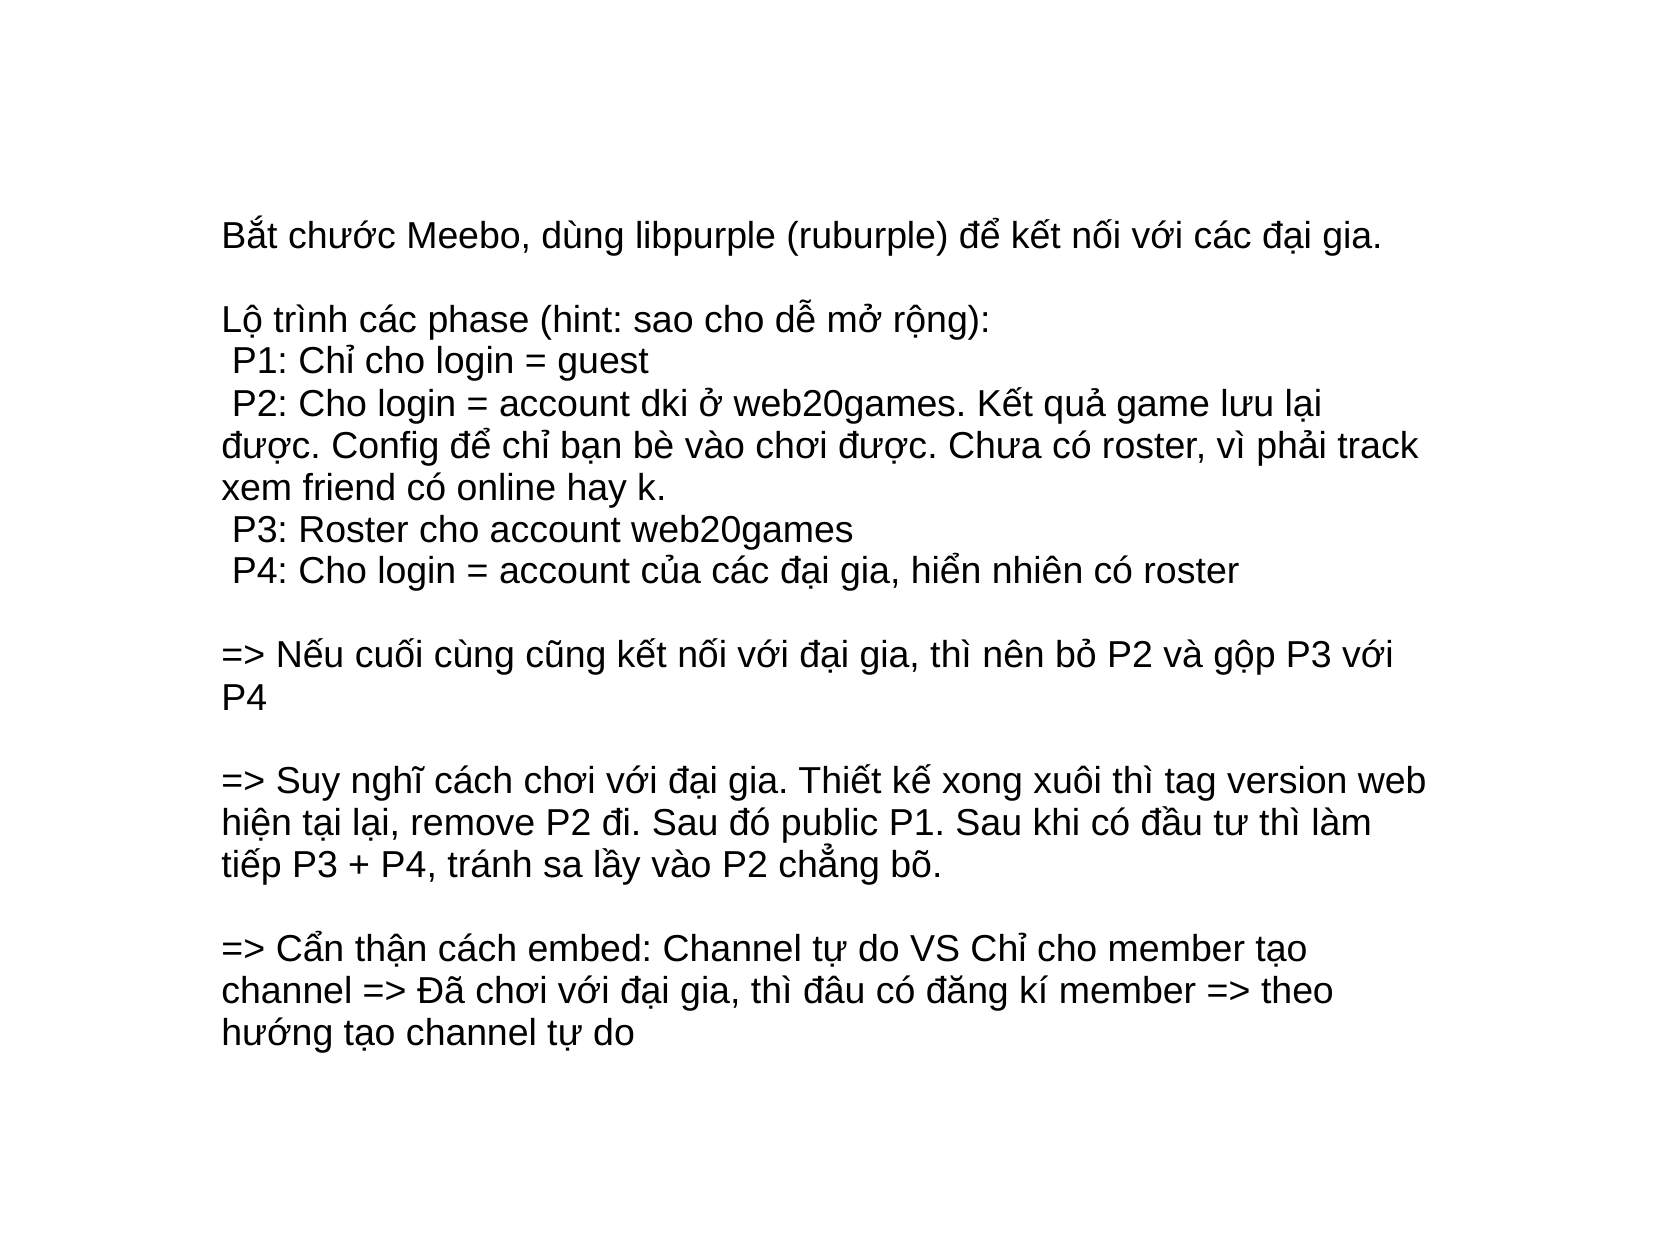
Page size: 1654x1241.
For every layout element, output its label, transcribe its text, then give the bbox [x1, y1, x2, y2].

text_box Bắt chước Meebo, dùng libpurple (ruburple) để kết nối với các đại gia. Lộ trình các phase (hint: sao cho dễ mở rộng): P1: Chỉ cho login = guest P2: Cho login = account dki ở web20games. Kết quả game lưu lại được. Config để chỉ bạn bè vào chơi được. Chưa có roster, vì phải track xem friend có online hay k. P3: Roster cho account web20games P4: Cho login = account của các đại gia, hiển nhiên có roster => Nếu cuối cùng cũng kết nối với đại gia, thì nên bỏ P2 và gộp P3 với P4 => Suy nghĩ cách chơi với đại gia. Thiết kế xong xuôi thì tag version web hiện tại lại, remove P2 đi. Sau đó public P1. Sau khi có đầu tư thì làm tiếp P3 + P4, tránh sa lầy vào P2 chẳng bõ. => Cẩn thận cách embed: Channel tự do VS Chỉ cho member tạo channel => Đã chơi với đại gia, thì đâu có đăng kí member => theo hướng tạo channel tự do [206, 206, 1447, 1045]
